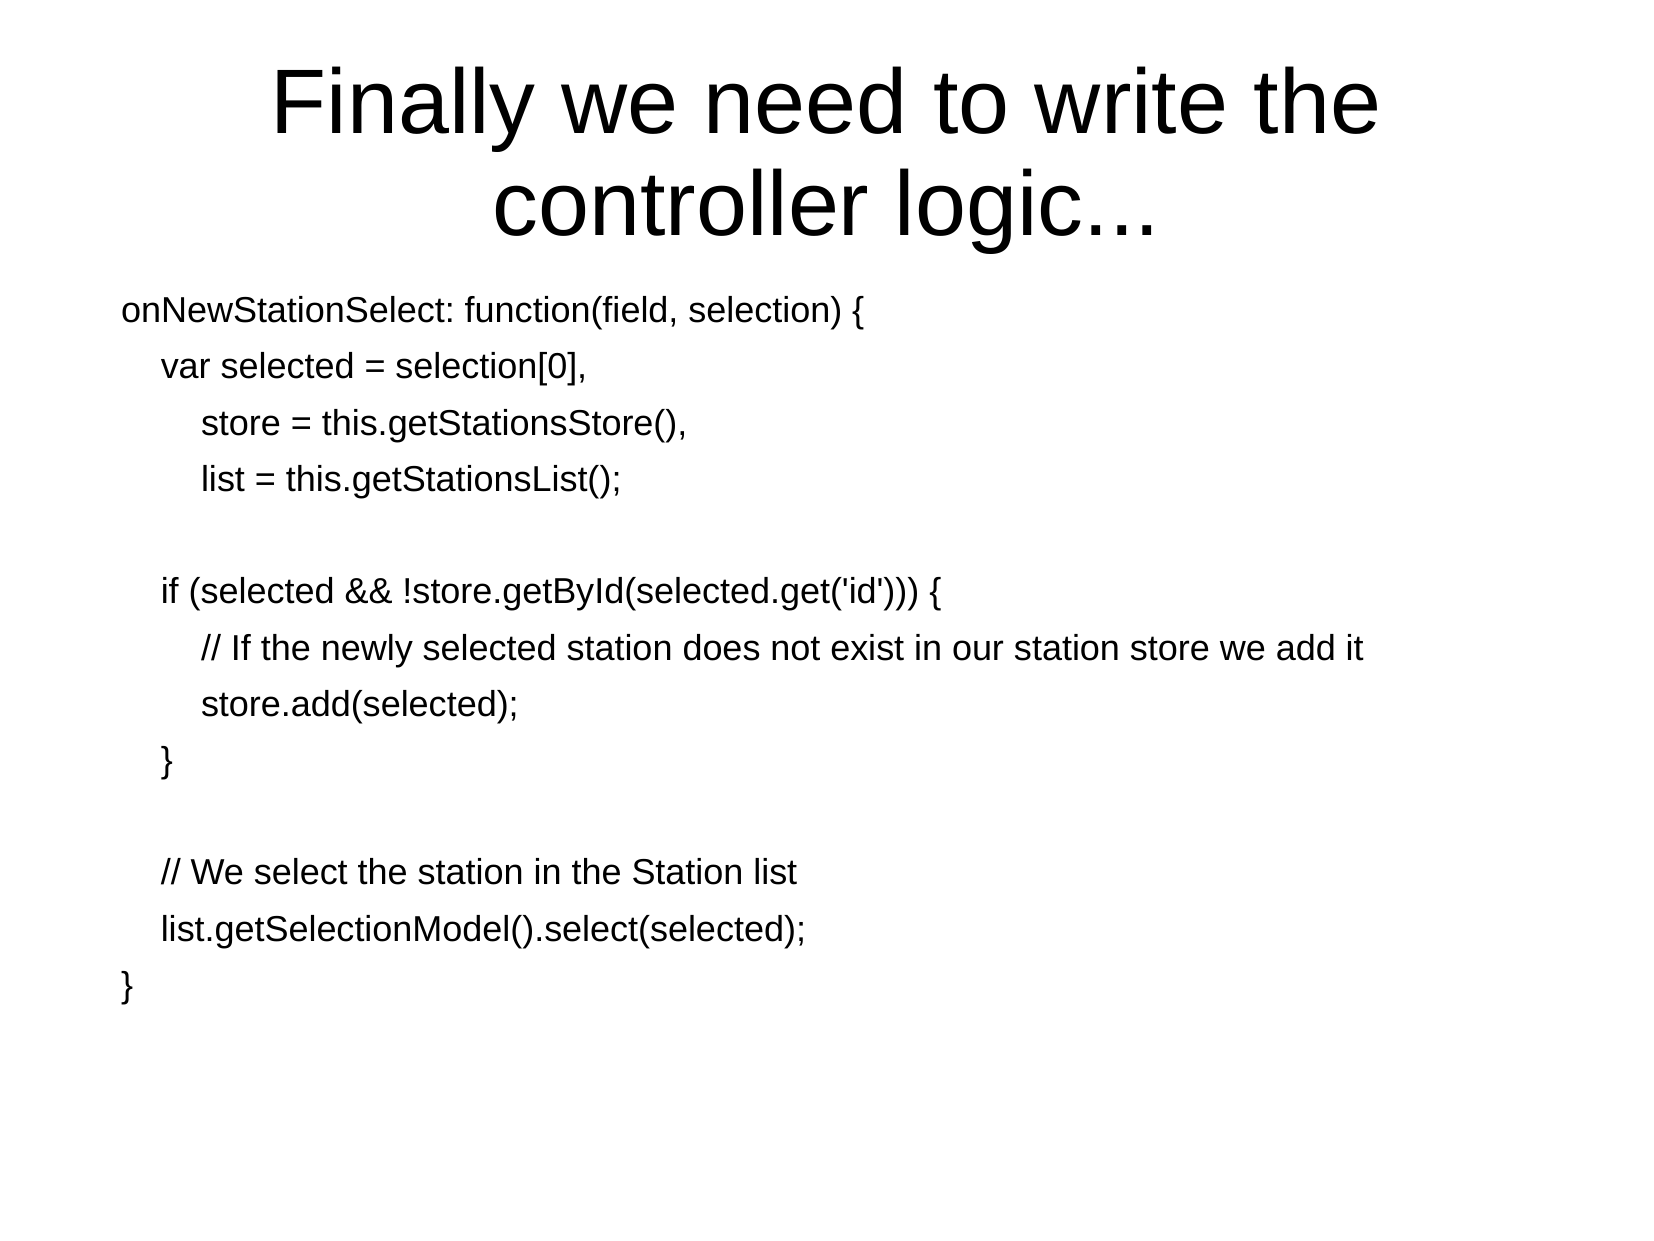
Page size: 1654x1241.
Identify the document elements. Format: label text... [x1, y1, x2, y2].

title Finally we need to write the controller logic... [82, 49, 1571, 257]
list onNewStationSelect: function(field, selection) { var selected = selection[0], store = this.getStationsStore(), list = this.getStationsList(); if (selected && !store.getById(selected.get('id'))) { // If the newly selected station does not exist in our station store we add it store.add(selected); } // We select the station in the Station list list.getSelectionModel().select(selected); } [82, 290, 1538, 1010]
